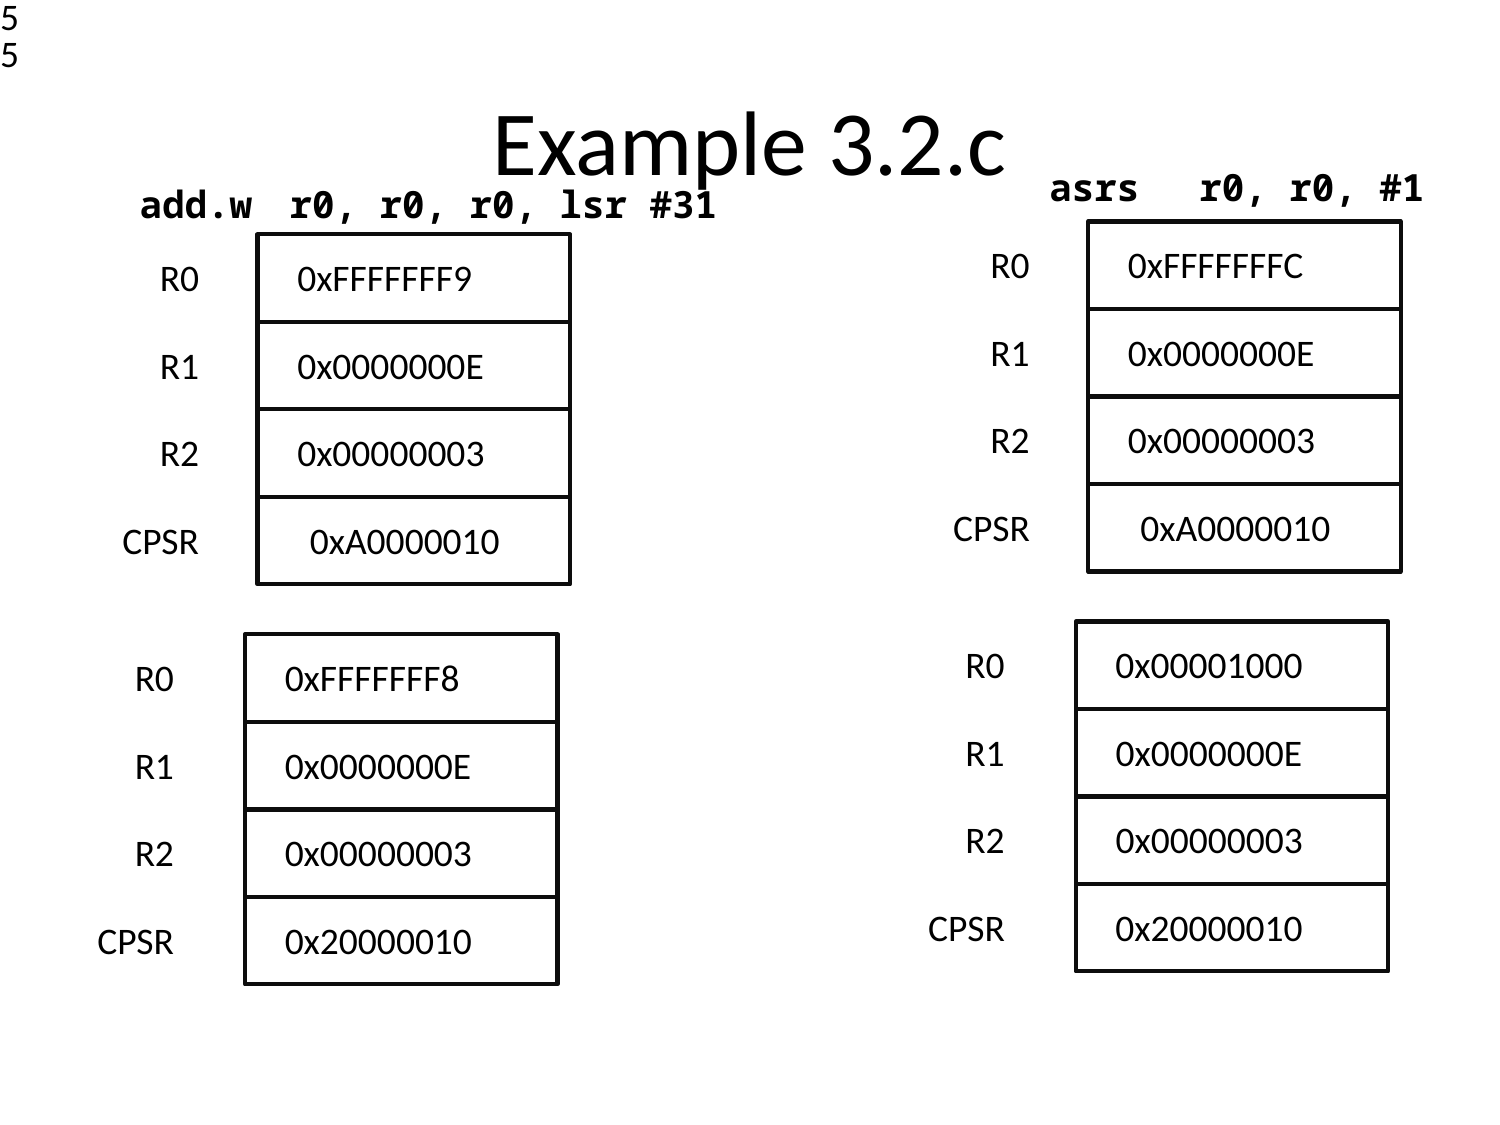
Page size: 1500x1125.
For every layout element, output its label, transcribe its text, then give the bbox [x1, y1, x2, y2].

text_box asrs r0, r0, #1 [959, 157, 1440, 217]
text_box 0x0000000E [282, 334, 533, 395]
text_box CPSR [107, 509, 220, 570]
text_box 0x20000010 [1100, 896, 1326, 957]
text_box 0xFFFFFFFC [1113, 233, 1364, 294]
text_box R2 [144, 421, 220, 482]
text_box R0 [975, 233, 1051, 294]
text_box R1 [975, 321, 1051, 382]
text_box 0x0000000E [1100, 721, 1351, 782]
text_box 0x00000003 [1113, 408, 1364, 469]
text_box R0 [144, 246, 220, 307]
text_box 0x0000000E [1113, 321, 1364, 382]
text_box R0 [120, 646, 195, 707]
text_box R0 [950, 633, 1026, 694]
text_box 0x20000010 [270, 909, 495, 970]
text_box 0xFFFFFFF8 [270, 646, 495, 707]
text_box 0x00001000 [1100, 633, 1326, 694]
text_box R2 [950, 808, 1026, 869]
text_box R1 [120, 734, 195, 795]
text_box 0xA0000010 [294, 509, 520, 570]
text_box CPSR [938, 496, 1051, 557]
title Example 3.2.c [1090, 224, 1399, 233]
text_box 0x00000003 [1100, 808, 1351, 869]
text_box R1 [950, 721, 1026, 782]
text_box R2 [975, 408, 1051, 469]
text_box add.w r0, r0, r0, lsr #31 [124, 173, 732, 234]
text_box CPSR [913, 896, 1026, 957]
text_box CPSR [82, 909, 196, 970]
text_box 0xA0000010 [1125, 496, 1351, 557]
text_box 0xFFFFFFF9 [282, 246, 533, 307]
text_box R2 [120, 821, 195, 882]
title Example 3.2.c [75, 45, 1425, 233]
text_box 0x00000003 [282, 421, 533, 482]
text_box 0x00000003 [270, 821, 520, 882]
text_box 0x0000000E [270, 734, 520, 795]
text_box R1 [144, 334, 220, 395]
